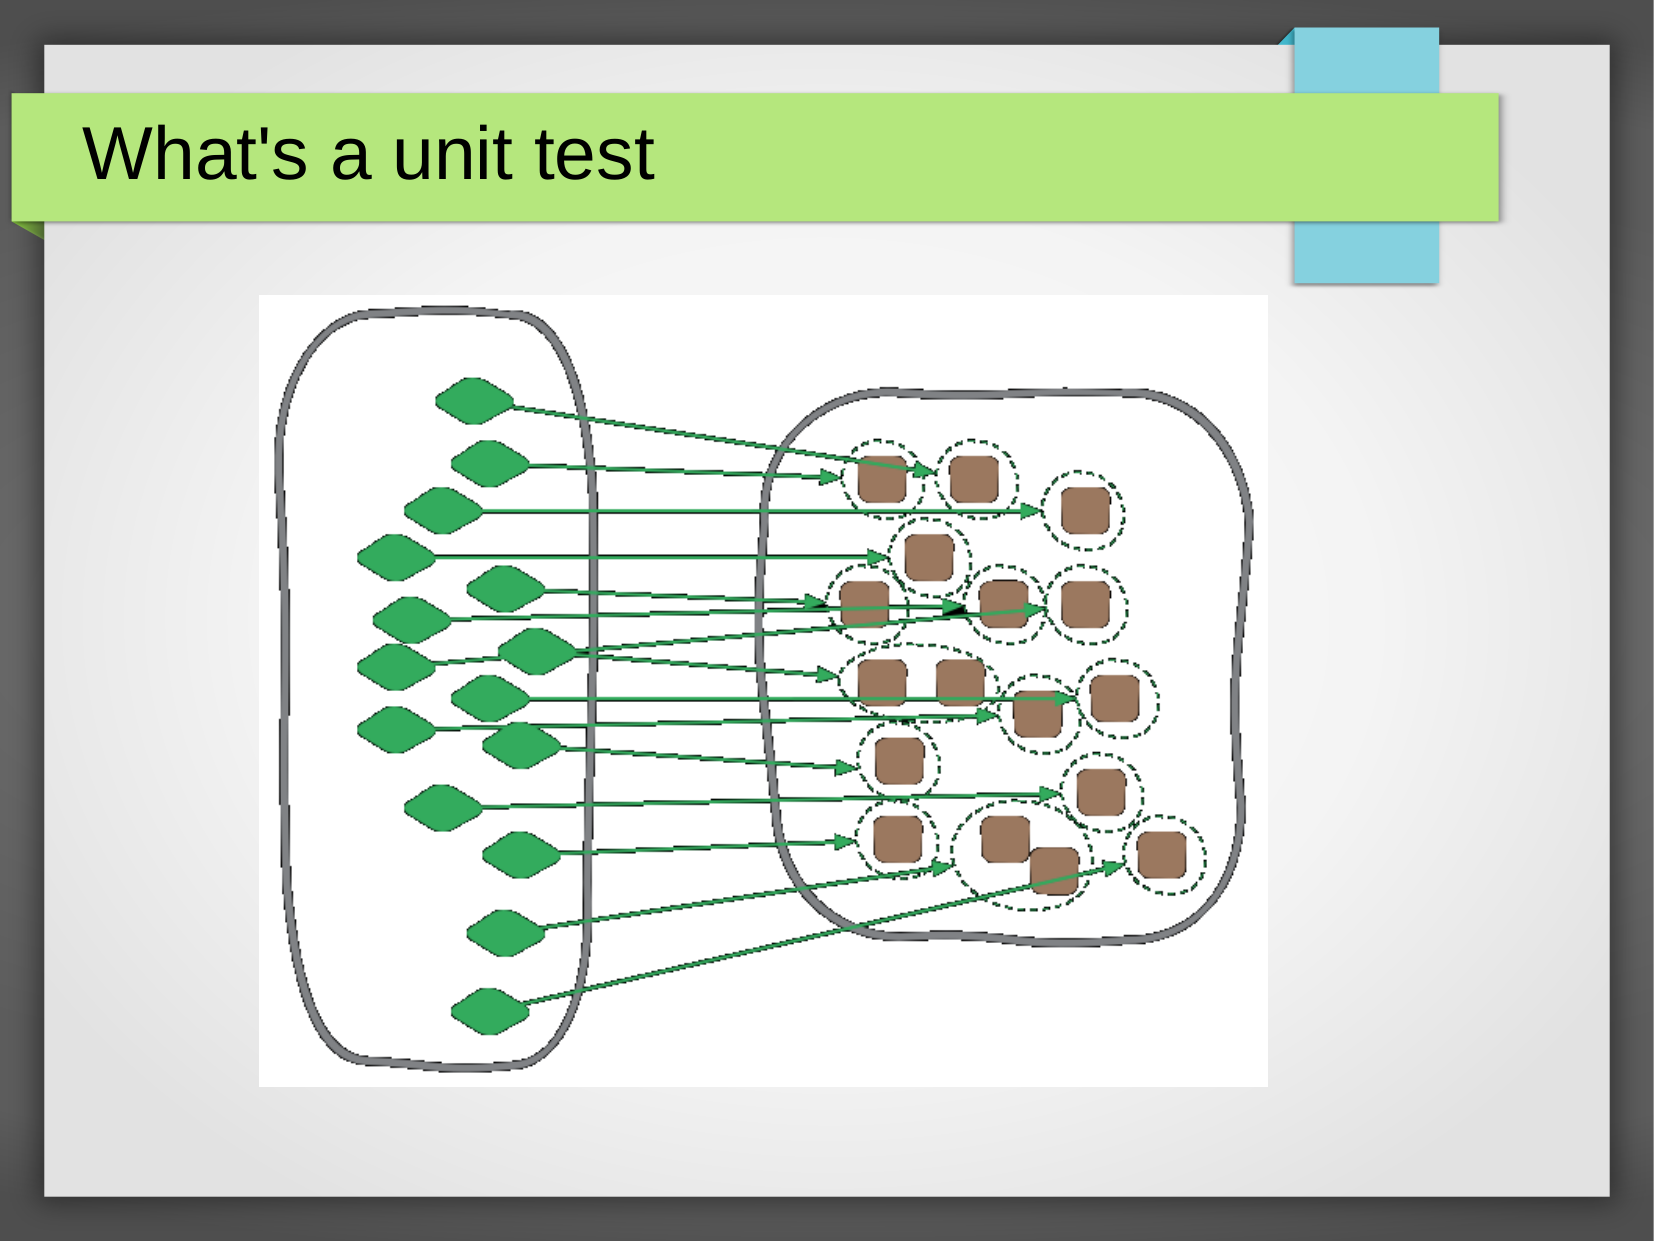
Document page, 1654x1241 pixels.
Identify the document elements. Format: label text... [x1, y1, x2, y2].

picture [0, 0, 1654, 1241]
title What's a unit test [82, 94, 1264, 213]
